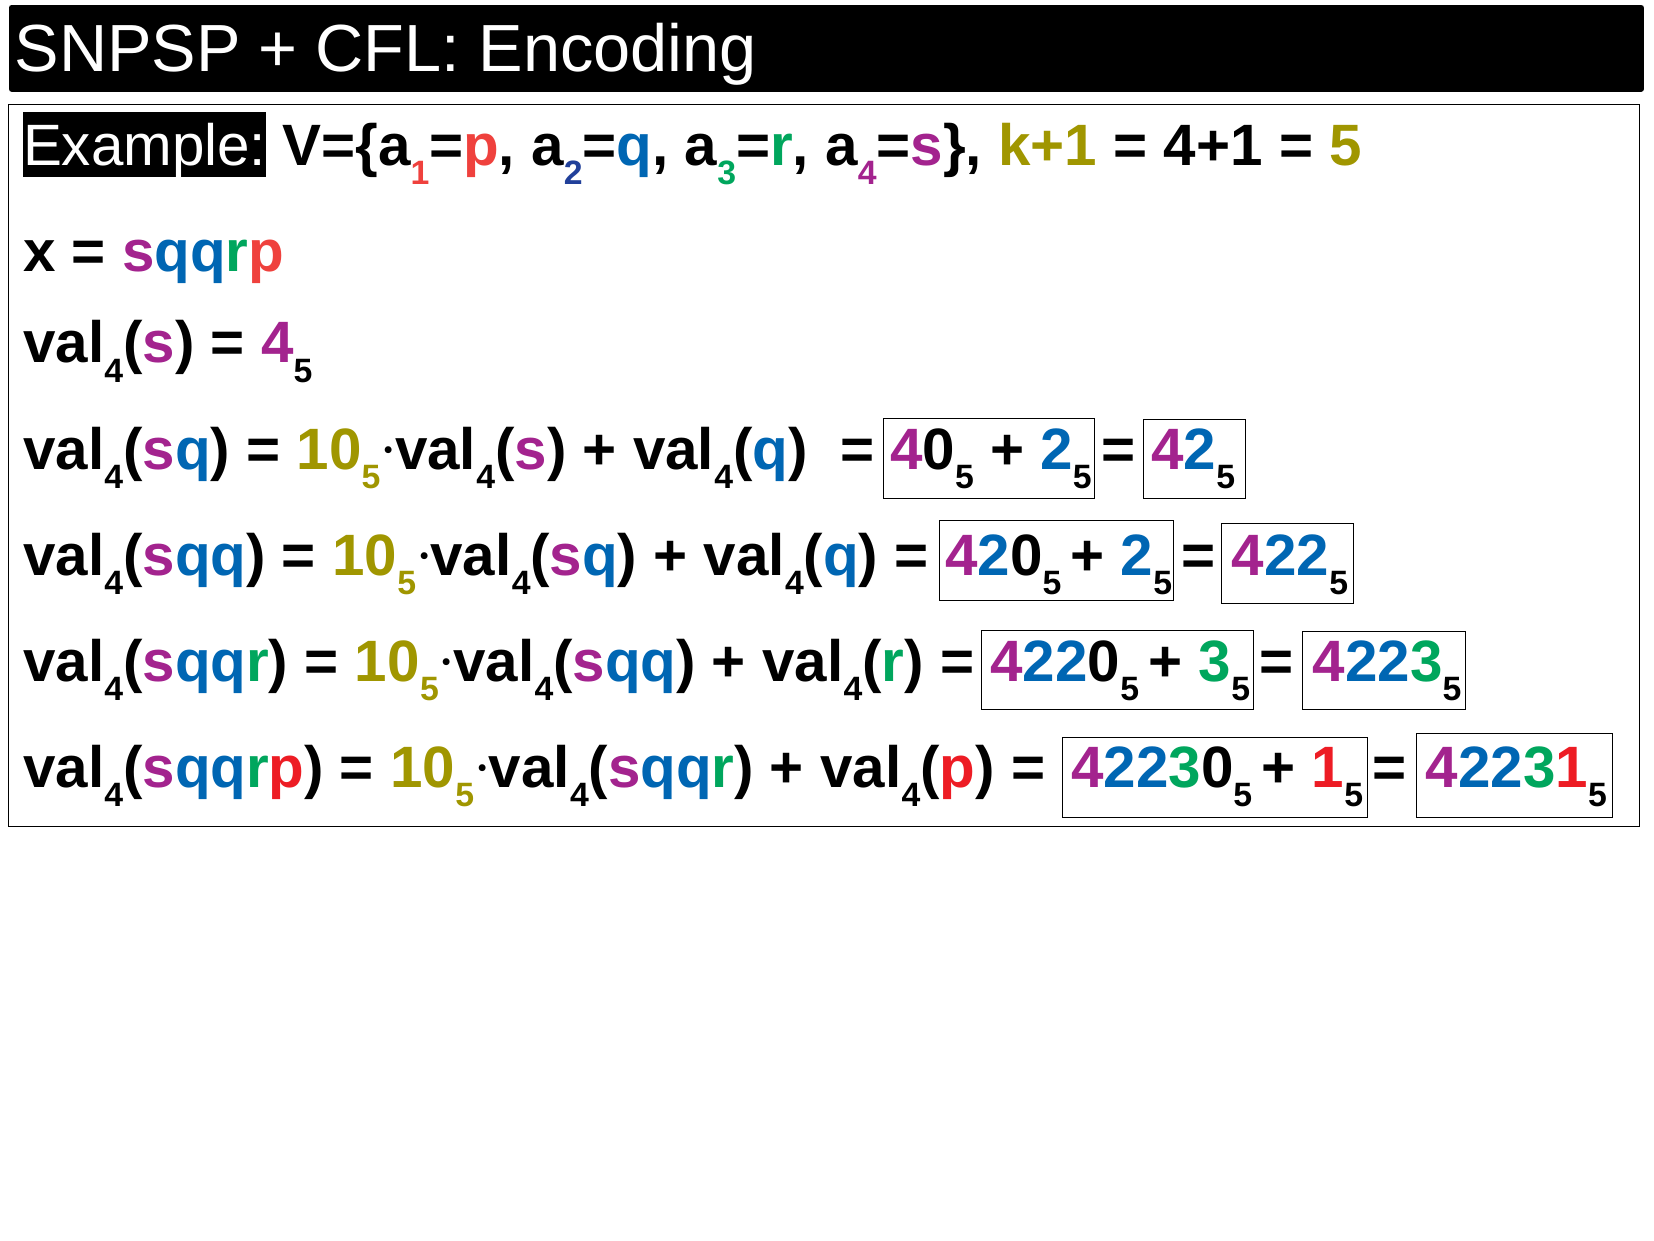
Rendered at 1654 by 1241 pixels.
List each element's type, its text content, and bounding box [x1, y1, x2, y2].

title SNPSP + CFL: Encoding [11, 7, 1642, 89]
text_box [1302, 631, 1466, 710]
text_box [1416, 733, 1613, 818]
text_box [939, 520, 1174, 601]
text_box Example: V={a1=p, a2=q, a3=r, a4=s}, k+1 = 4+1 = 5 x = sqqrp val4(s) = 45 val4(sq) = 105·val4(s) + val4(q) = 405 + 25 = 425 val4(sqq) = 105·val4(sq) + val4(q) = 4205 + 25 = 4225 val4(sqqr) = 105·val4(sqq) + val4(r) = 42205 + 35 = 42235 val4(sqqrp) = 105·val4(sqqr) + val4(p) = 422305 + 15 = 422315 [8, 104, 1640, 827]
text_box [1221, 523, 1354, 604]
text_box [981, 630, 1254, 710]
text_box [883, 418, 1095, 499]
text_box [1143, 419, 1246, 499]
text_box [1062, 737, 1368, 818]
